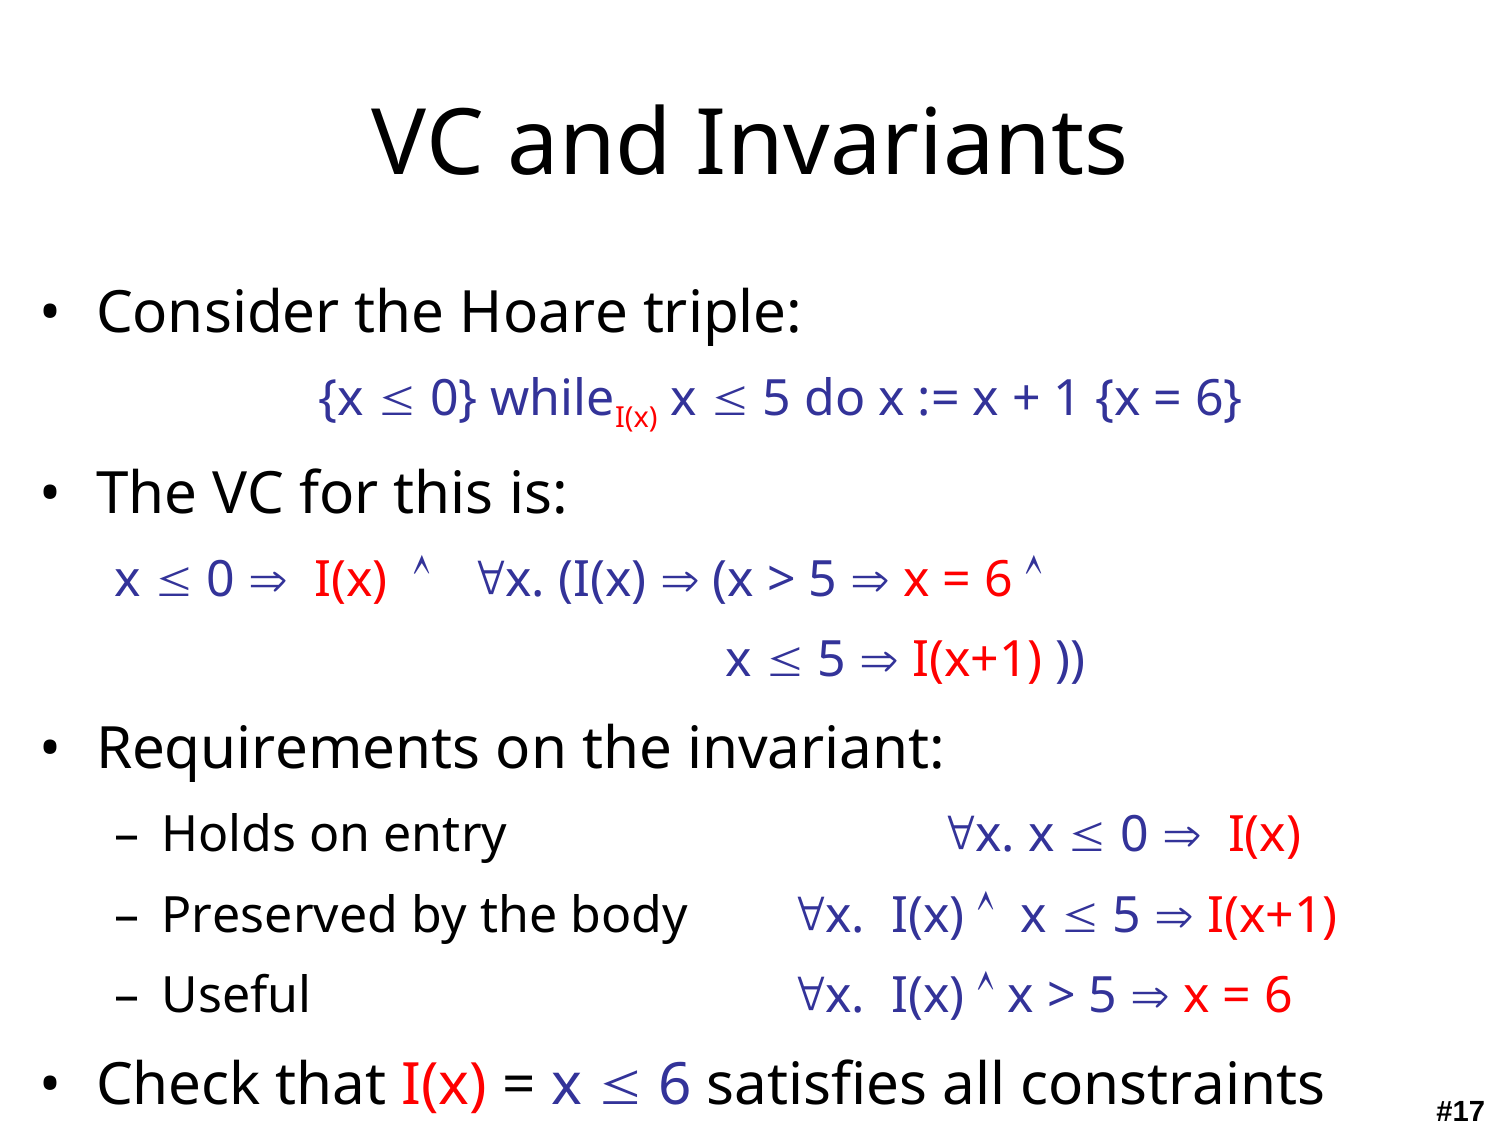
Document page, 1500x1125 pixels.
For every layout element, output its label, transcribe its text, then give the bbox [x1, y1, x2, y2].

title VC and Invariants [24, 45, 1476, 233]
list Consider the Hoare triple: {x  0} whileI(x) x  5 do x := x + 1 {x = 6} The VC for this is: x  0  I(x)  x. (I(x)  (x > 5  x = 6  x  5  I(x+1) )) Requirements on the invariant: Holds on entry x. x  0  I(x) Preserved by the body x. I(x)  x  5  I(x+1) Useful x. I(x)  x > 5  x = 6 Check that I(x) = x  6 satisfies all constraints [24, 262, 1476, 1101]
